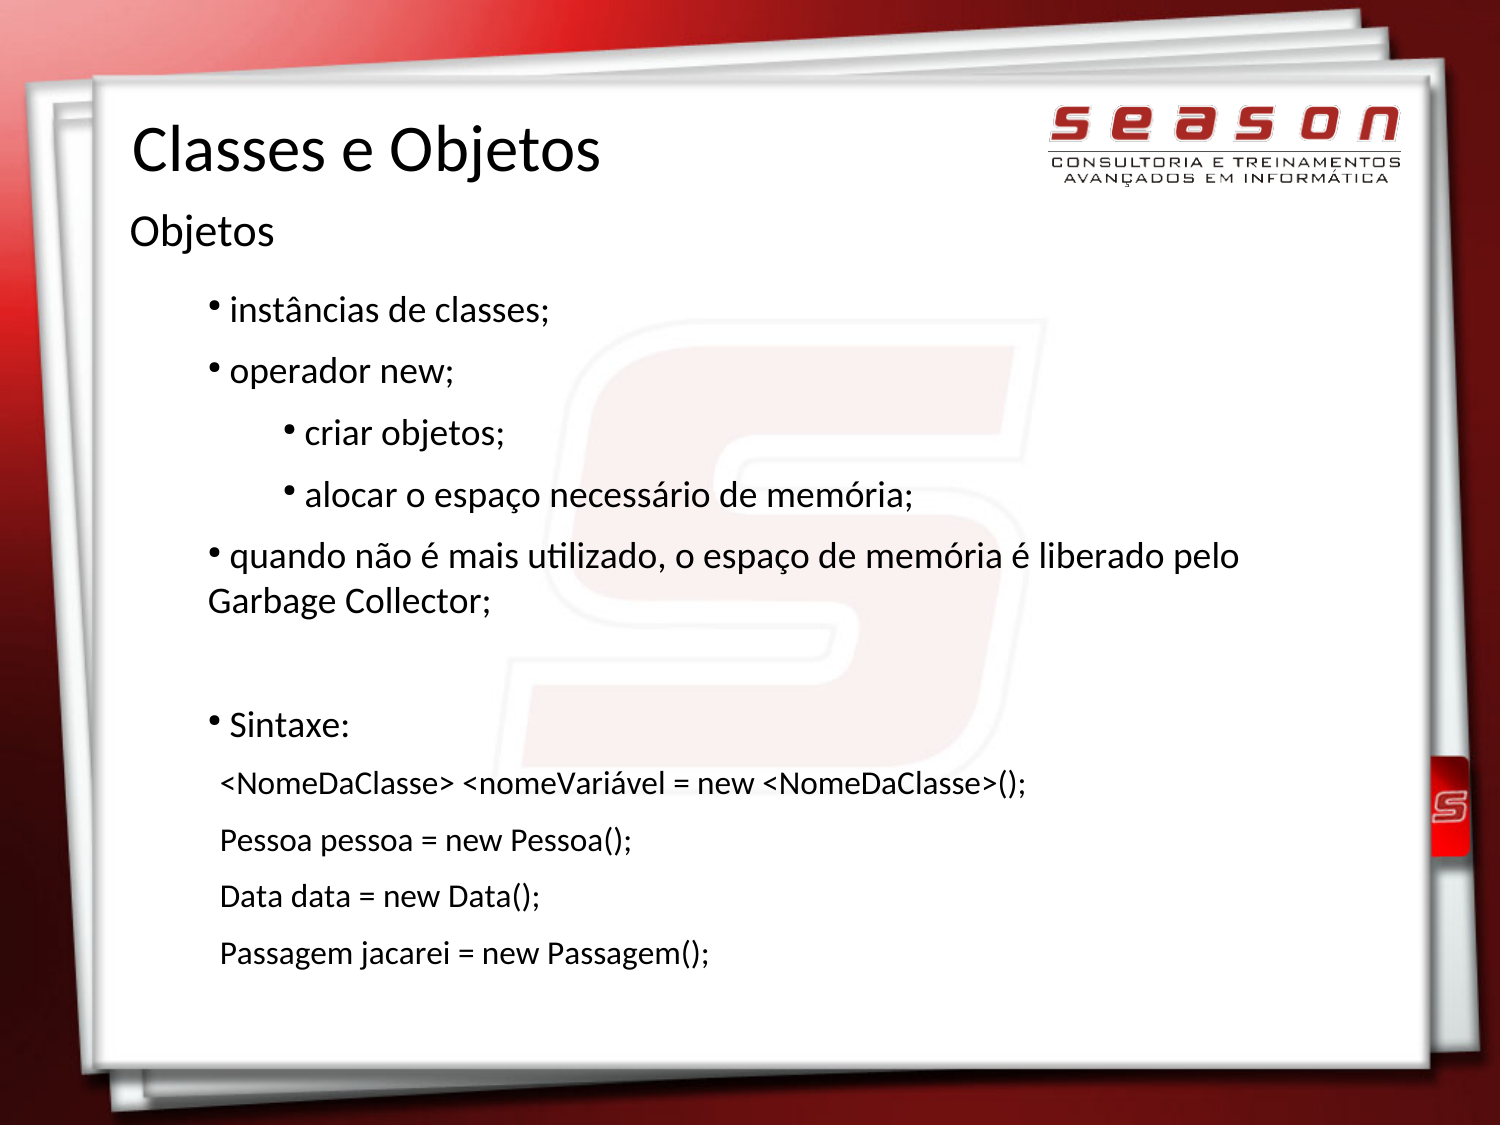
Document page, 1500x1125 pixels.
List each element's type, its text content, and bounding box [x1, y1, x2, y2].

picture [0, 0, 1500, 1125]
title Classes e Objetos [118, 33, 1394, 257]
text_box Objetos [119, 200, 1240, 256]
text_box instâncias de classes; operador new; criar objetos; alocar o espaço necessário de memória; quando não é mais utilizado, o espaço de memória é liberado pelo Garbage Collector; Sintaxe: <NomeDaClasse> <nomeVariável = new <NomeDaClasse>(); Pessoa pessoa = new Pessoa(); Data data = new Data(); Passagem jacarei = new Passagem(); [207, 284, 1328, 971]
